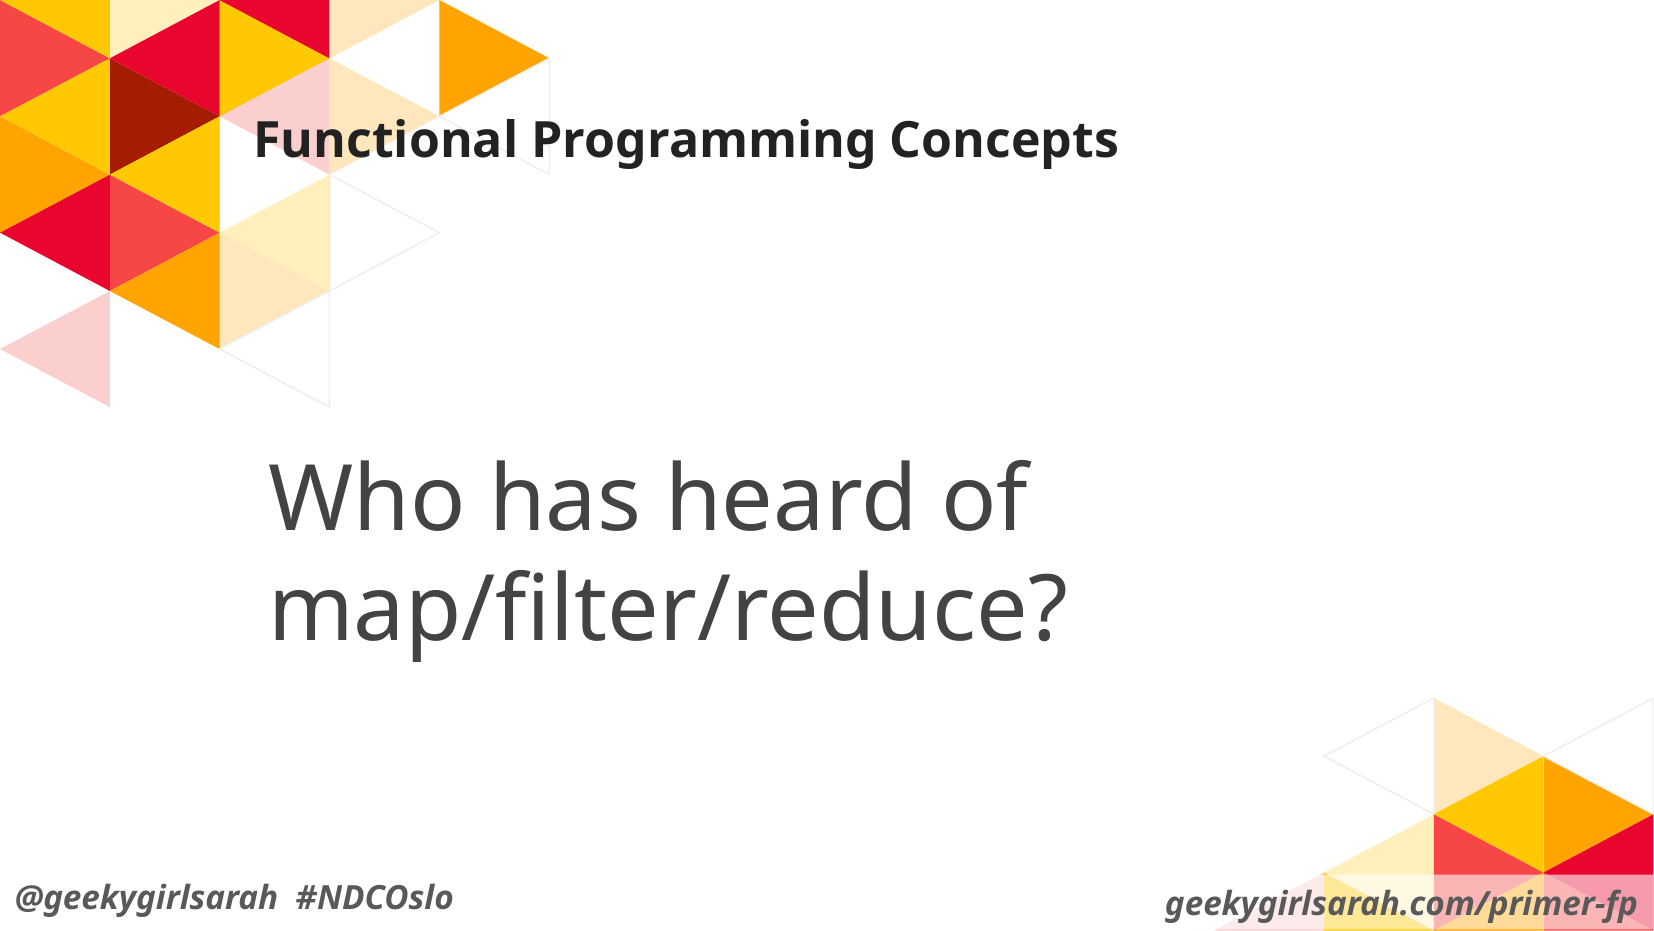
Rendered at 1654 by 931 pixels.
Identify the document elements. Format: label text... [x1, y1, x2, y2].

list Who has heard of map/filter/reduce? [238, 291, 1406, 817]
title Functional Programming Concepts [238, 61, 1406, 183]
